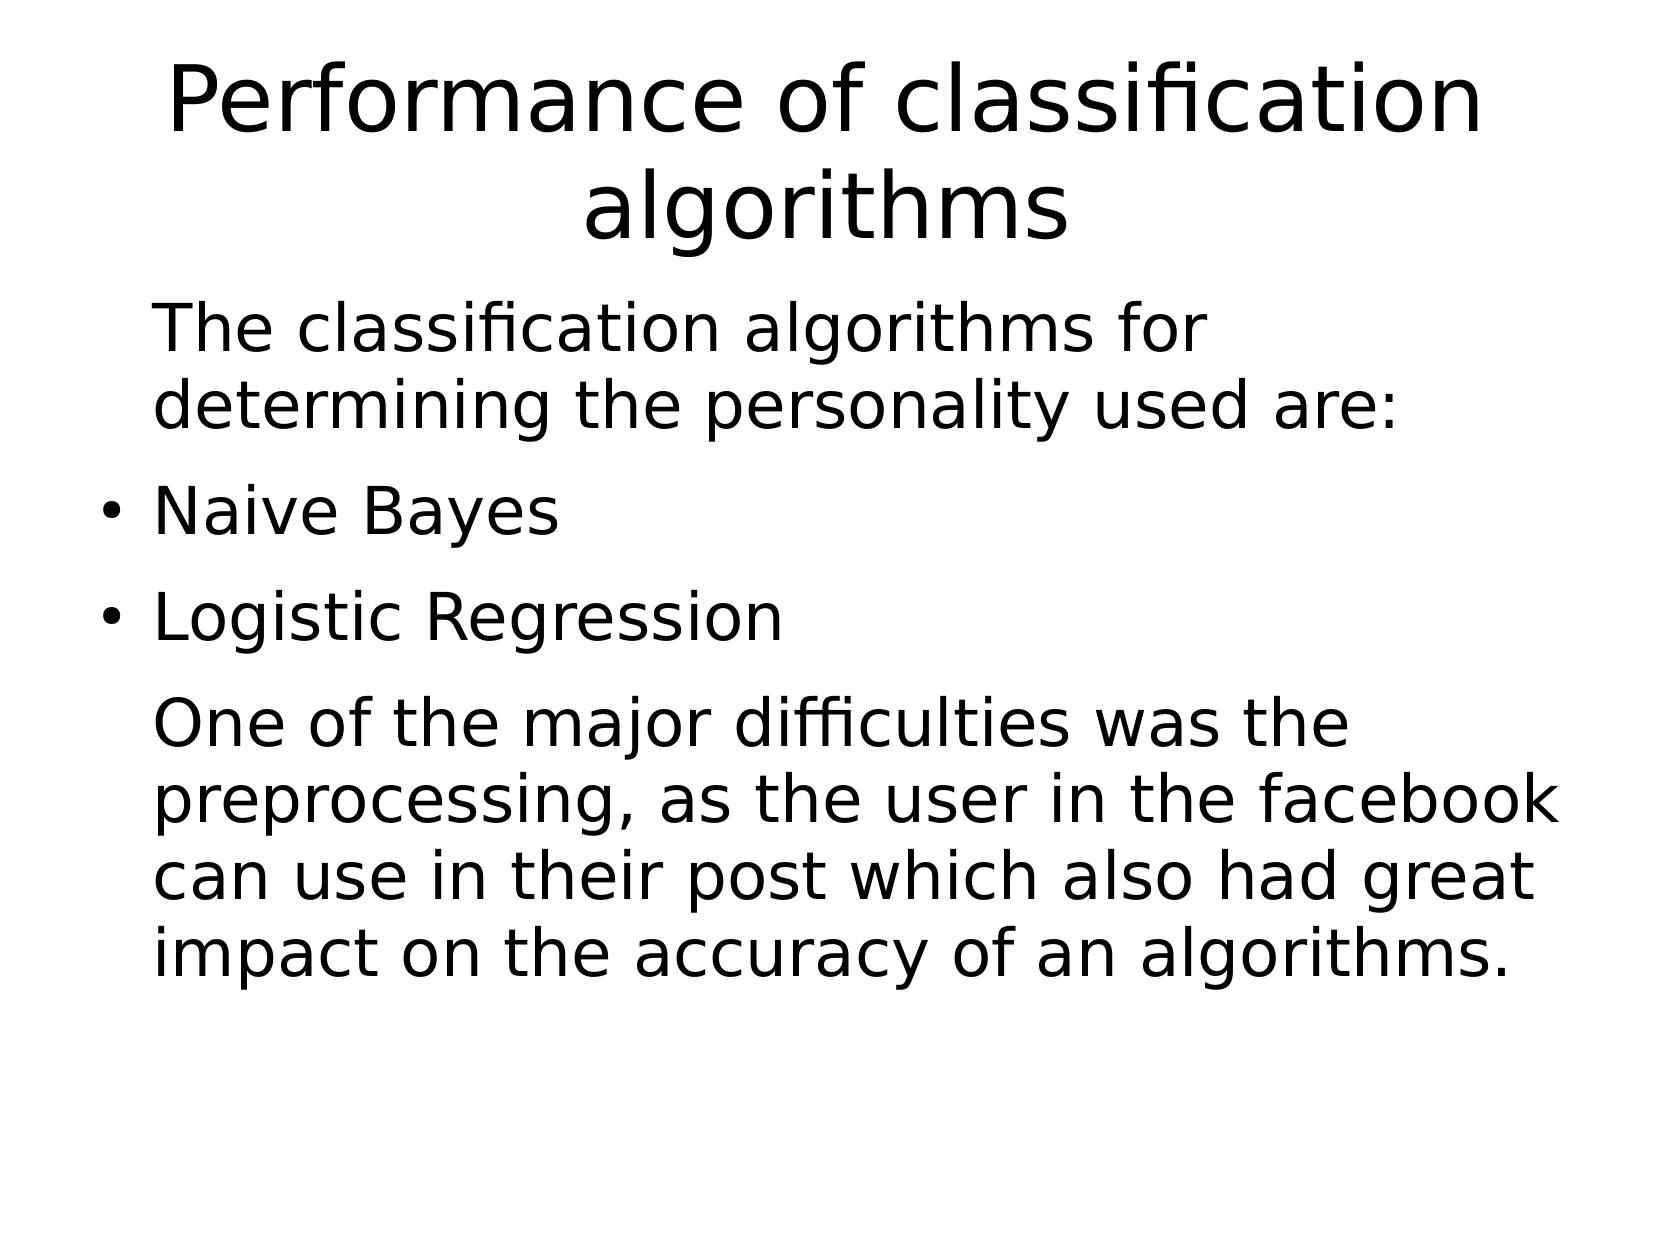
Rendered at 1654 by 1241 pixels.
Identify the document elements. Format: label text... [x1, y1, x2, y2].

title Performance of classification algorithms [82, 46, 1571, 260]
list The classification algorithms for determining the personality used are: Naive Bayes Logistic Regression One of the major difficulties was the preprocessing, as the user in the facebook can use in their post which also had great impact on the accuracy of an algorithms. [82, 290, 1571, 1010]
